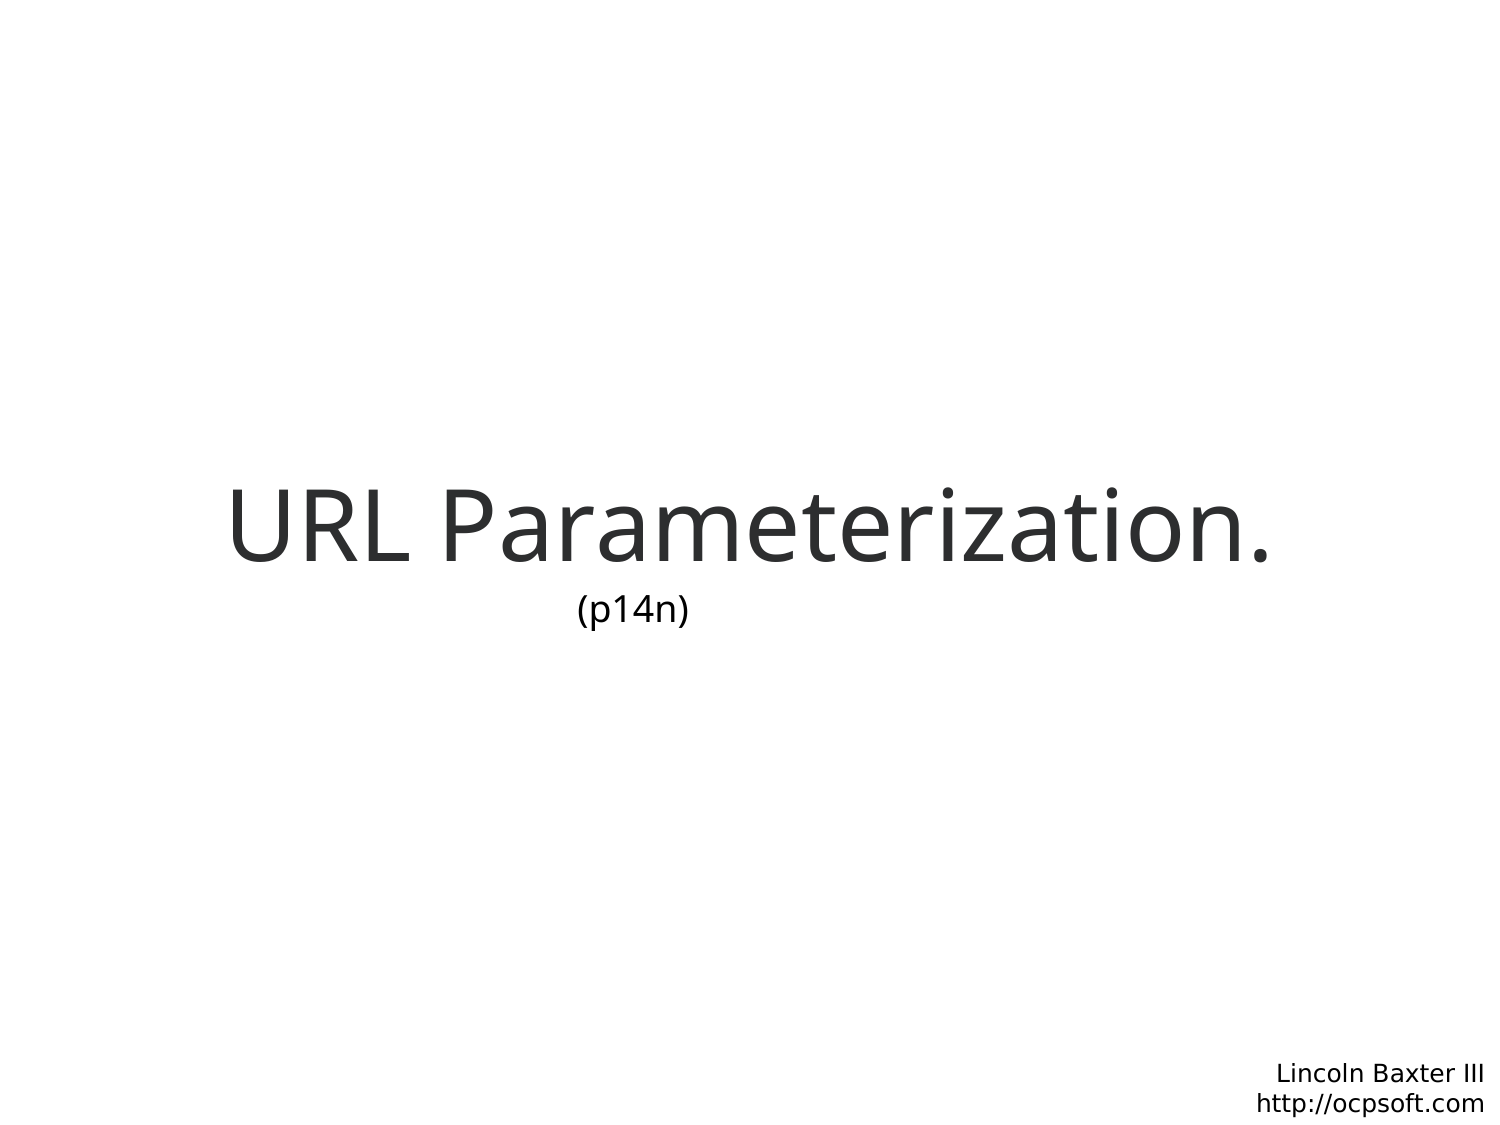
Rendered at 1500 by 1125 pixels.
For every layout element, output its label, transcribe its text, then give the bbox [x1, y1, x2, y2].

text_box (p14n) [562, 577, 788, 638]
subtitle URL Parameterization. [75, 112, 1425, 931]
